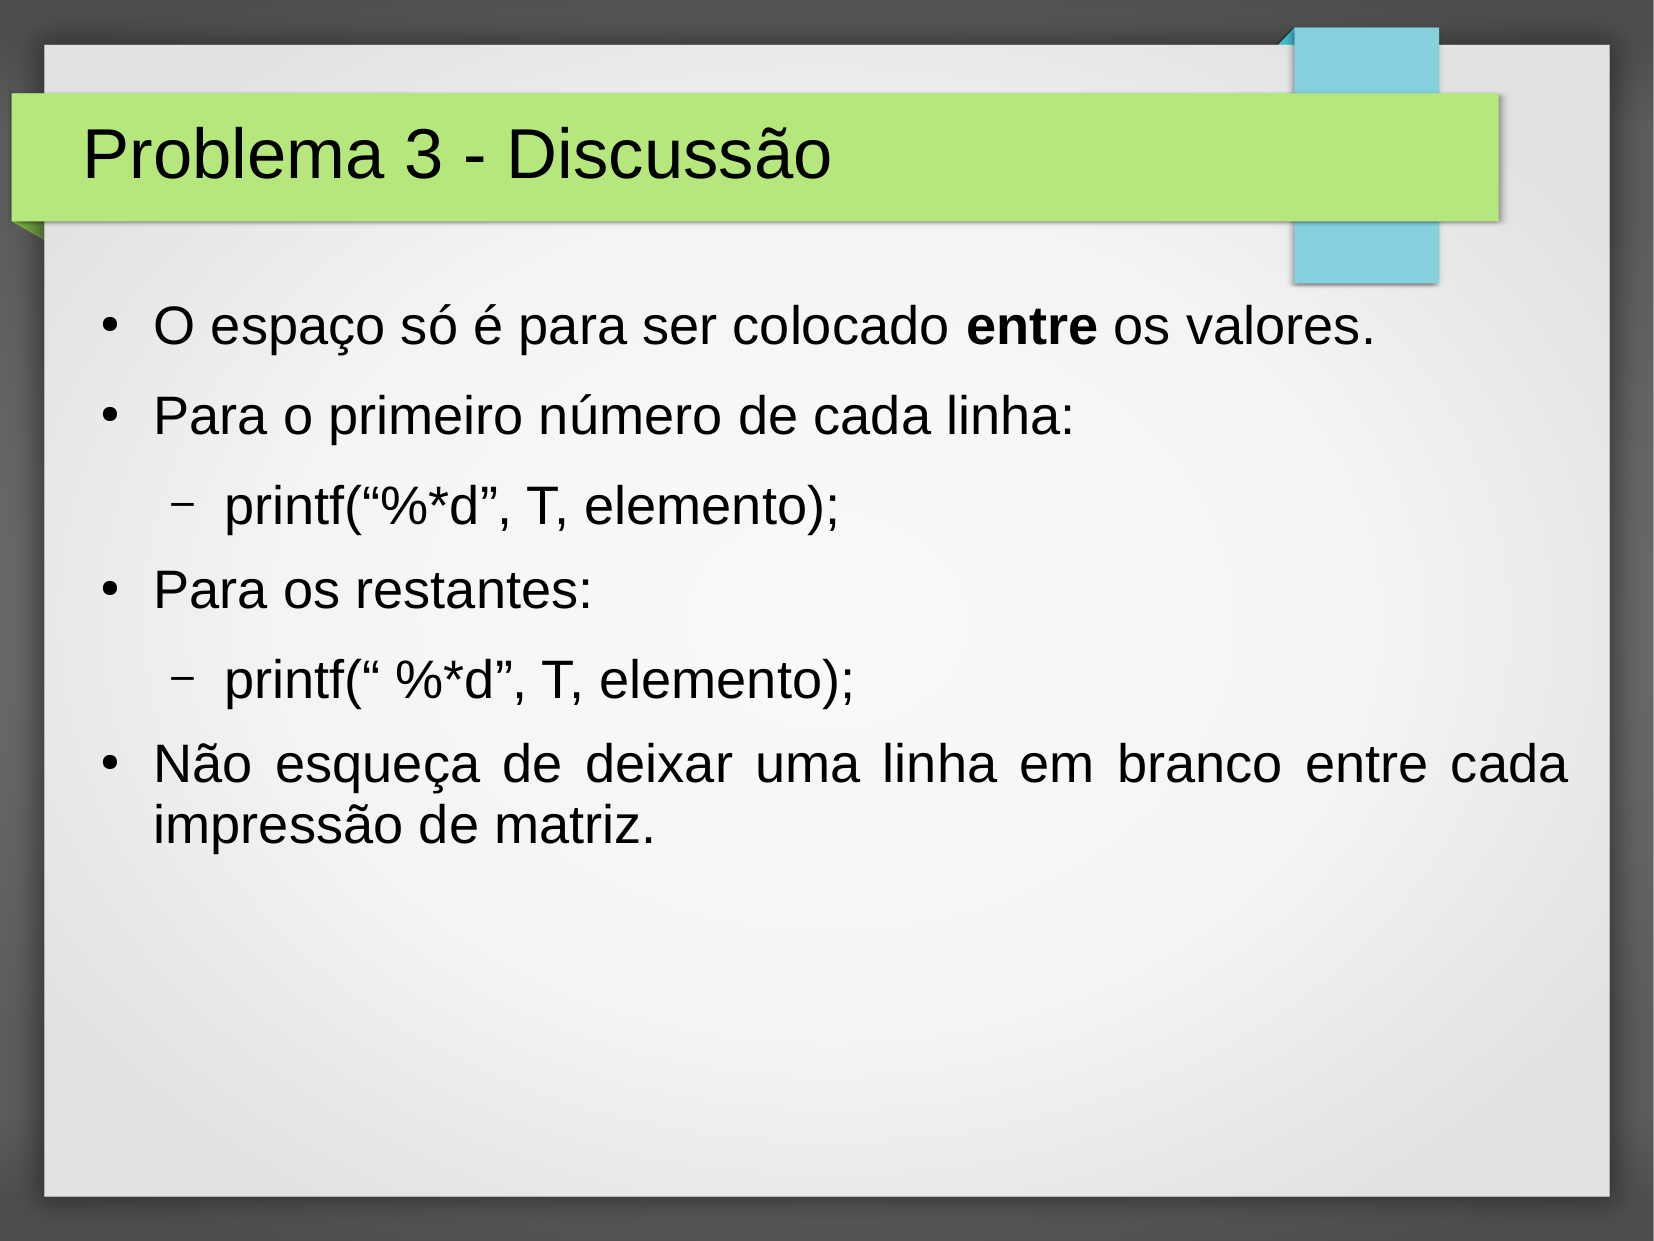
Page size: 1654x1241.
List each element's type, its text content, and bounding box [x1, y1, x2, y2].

picture [0, 0, 1654, 1241]
list O espaço só é para ser colocado entre os valores. Para o primeiro número de cada linha: printf(“%*d”, T, elemento); Para os restantes: printf(“ %*d”, T, elemento); Não esqueça de deixar uma linha em branco entre cada impressão de matriz. [82, 295, 1571, 1015]
title Problema 3 - Discussão [82, 94, 1264, 213]
